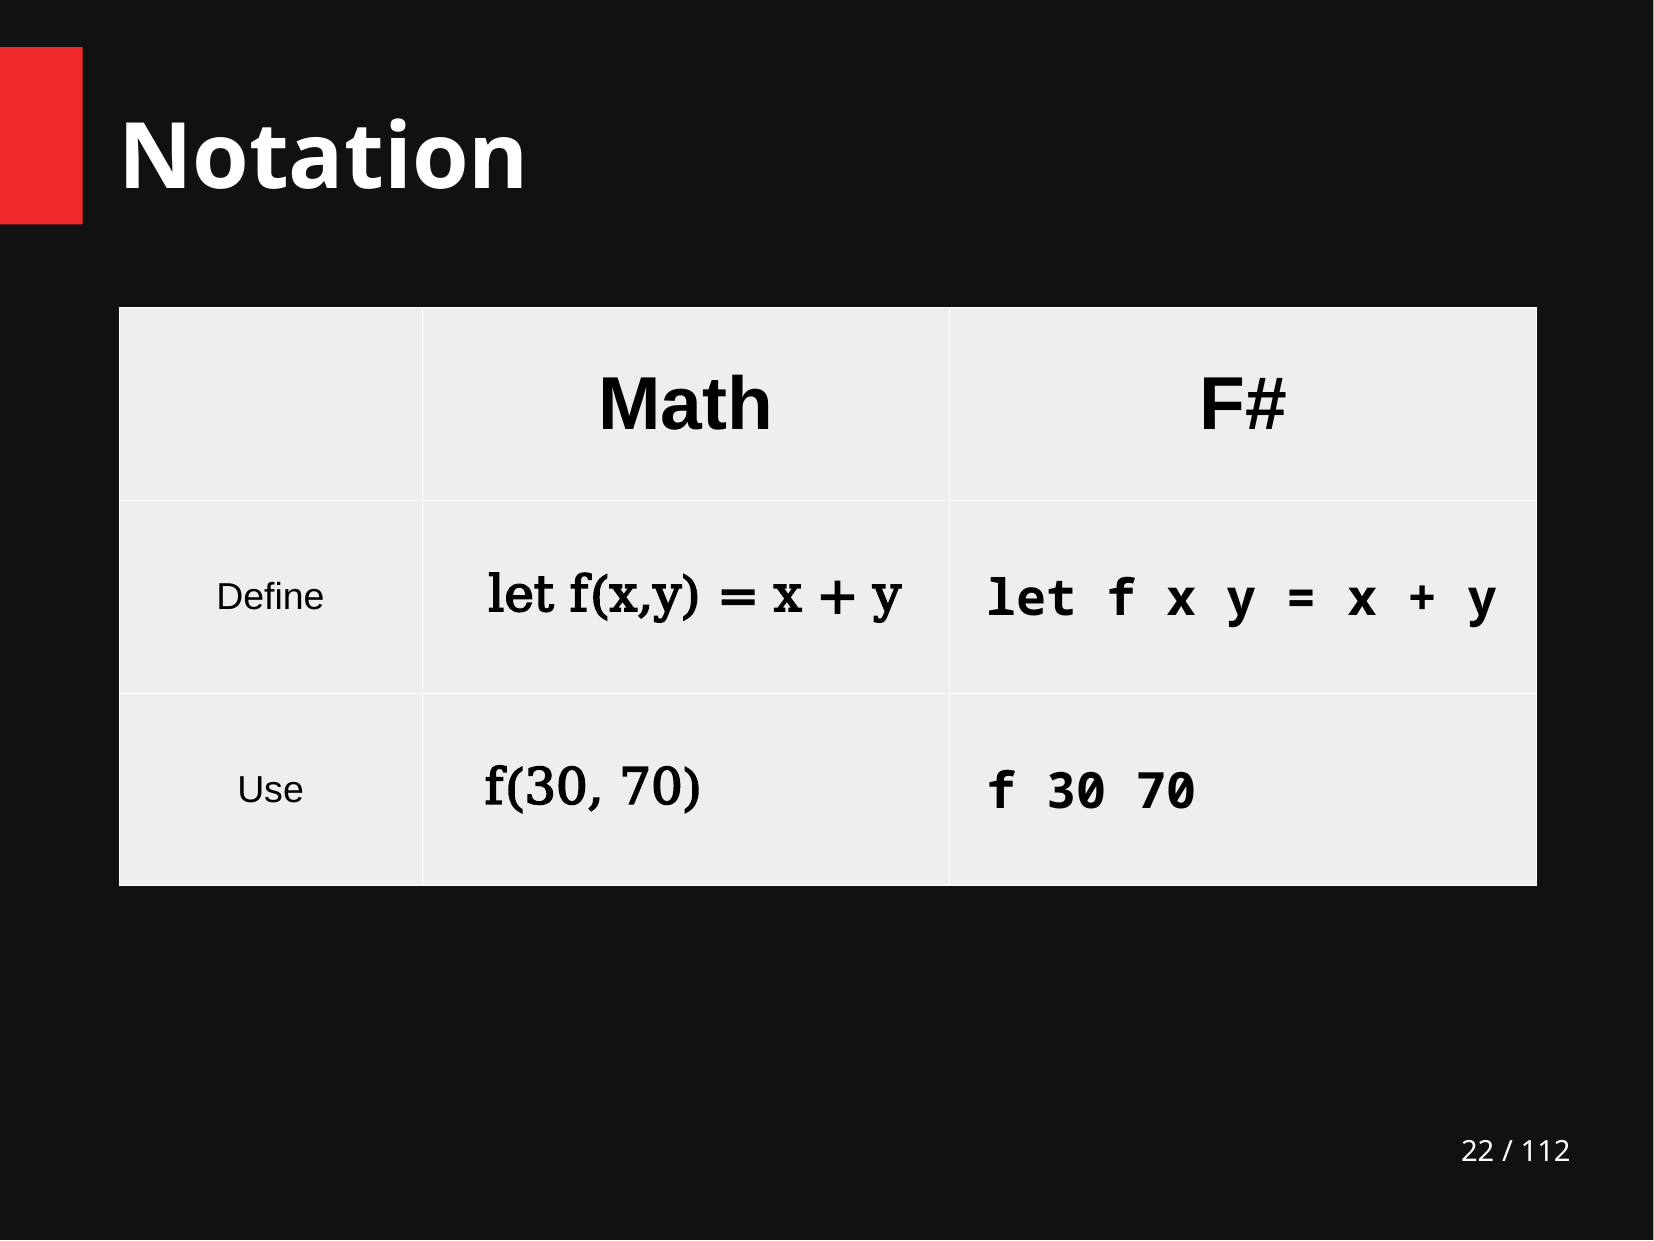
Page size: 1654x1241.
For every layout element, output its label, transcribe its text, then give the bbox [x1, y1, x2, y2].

table_cell Use [120, 694, 422, 885]
title Notation [118, 49, 1571, 257]
table_header [120, 308, 422, 500]
table_cell f(30, 70) [423, 694, 949, 885]
table_cell let f x y = x + y [950, 501, 1536, 693]
table_cell Define [120, 501, 422, 693]
table_header F# [950, 308, 1536, 500]
table_cell f 30 70 [950, 694, 1536, 885]
table_header Math [423, 308, 949, 500]
table_cell let f(x,y) = x + y [423, 501, 949, 693]
